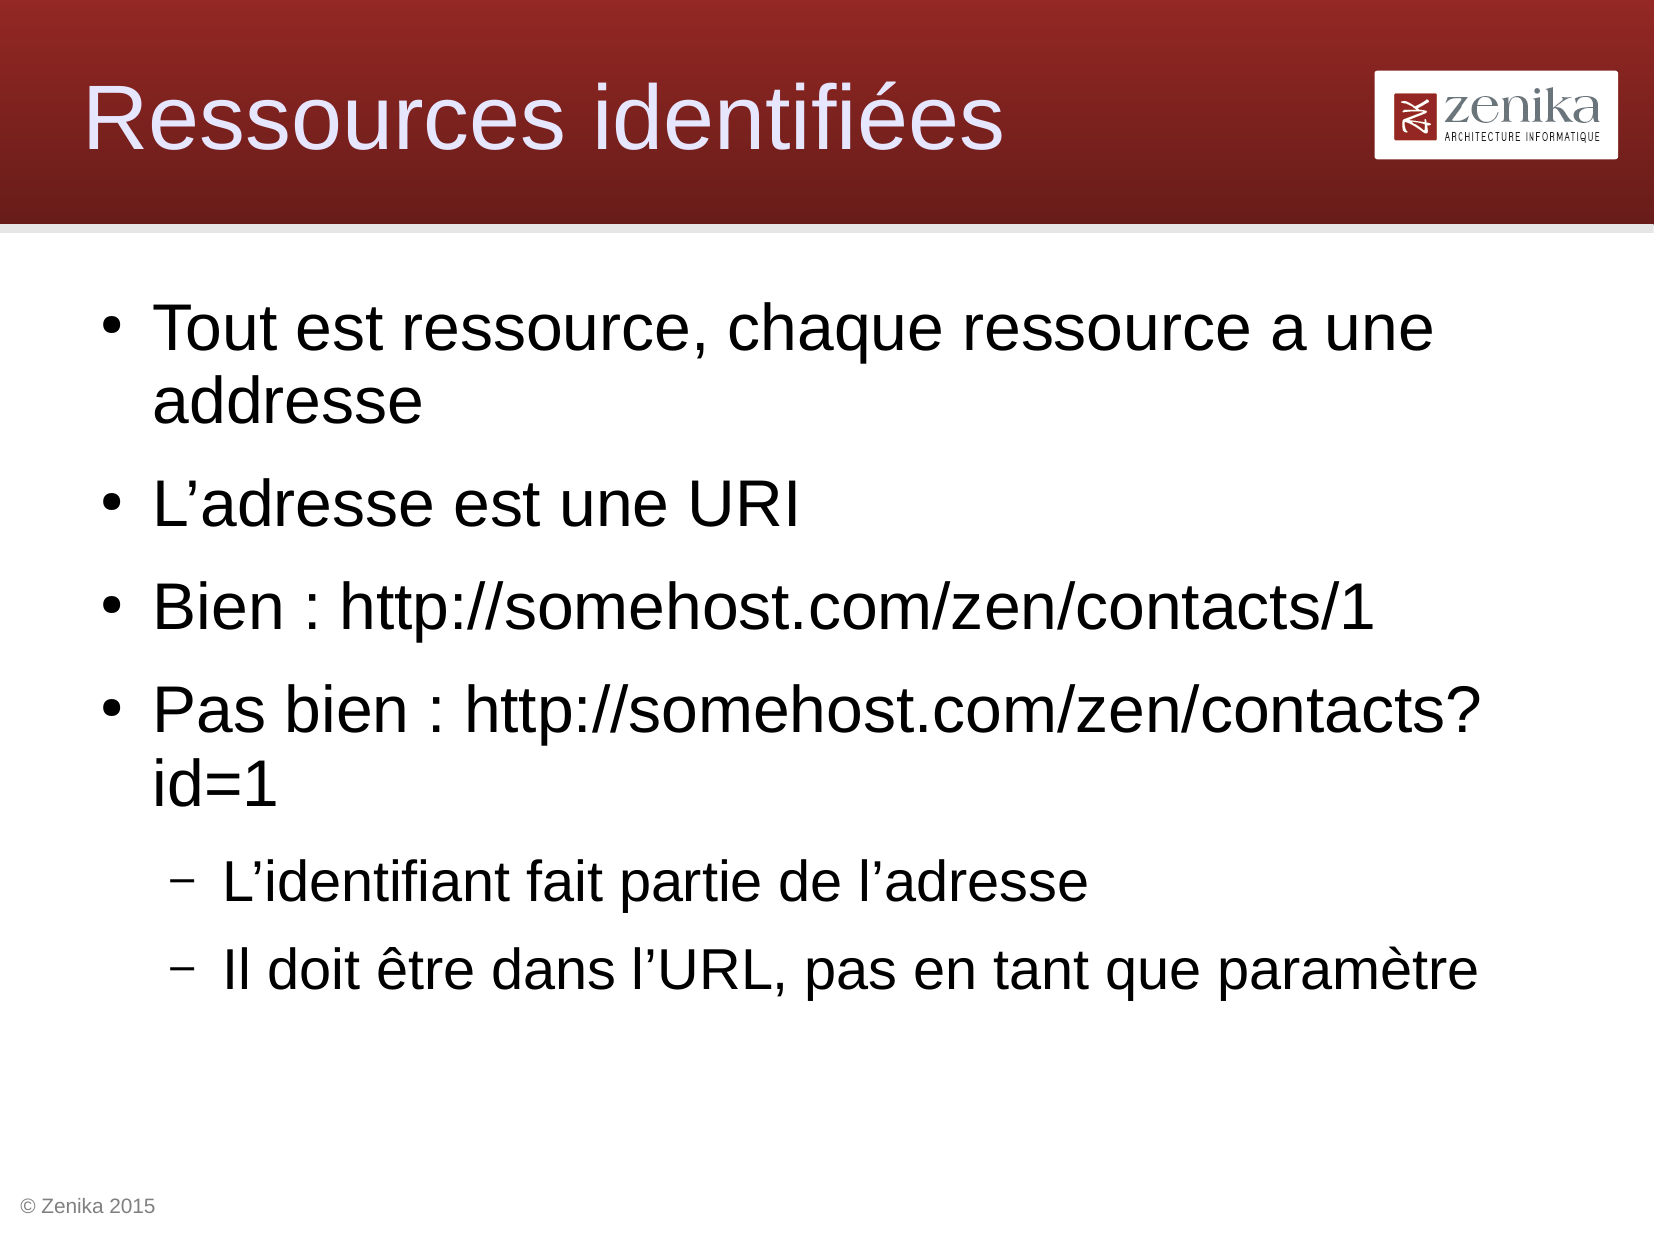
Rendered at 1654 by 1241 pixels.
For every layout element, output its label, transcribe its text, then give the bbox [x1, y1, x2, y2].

title Ressources identifiées [82, 13, 1571, 222]
list Tout est ressource, chaque ressource a une addresse L’adresse est une URI Bien : http://somehost.com/zen/contacts/1 Pas bien : http://somehost.com/zen/contacts?id=1 L’identifiant fait partie de l’adresse Il doit être dans l’URL, pas en tant que paramètre [82, 290, 1538, 1010]
picture [1571, 82, 1600, 149]
